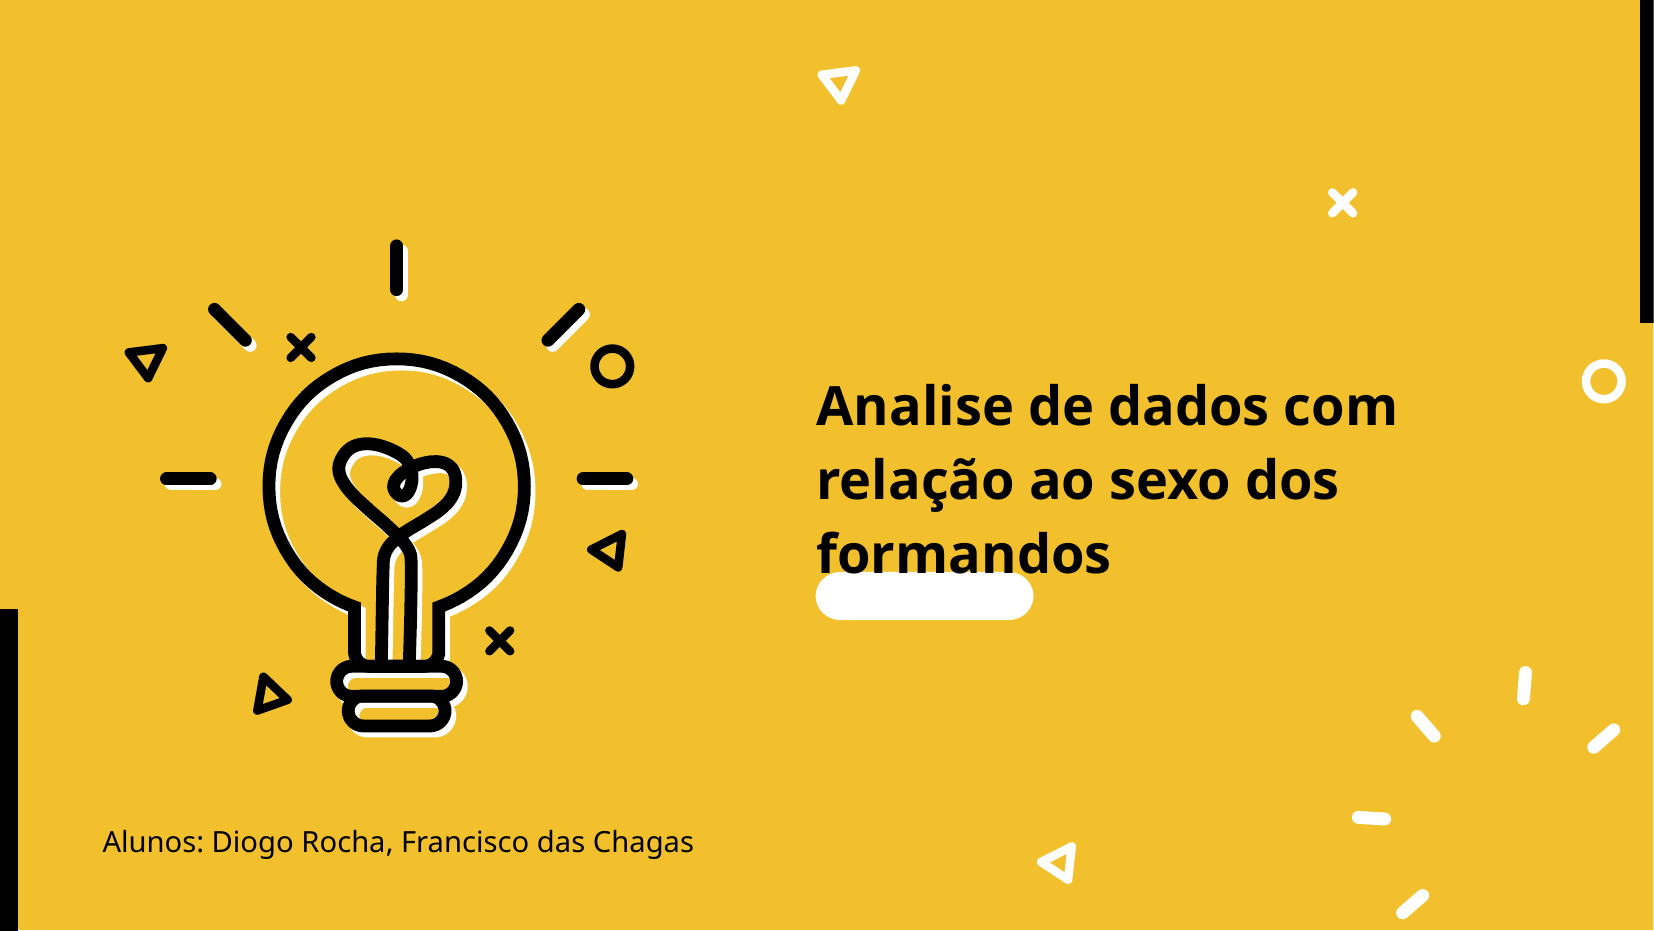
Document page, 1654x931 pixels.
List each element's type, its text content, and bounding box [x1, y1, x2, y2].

title Analise de dados com relação ao sexo dos formandos [816, 384, 1454, 574]
text_box Alunos: Diogo Rocha, Francisco das Chagas [102, 800, 763, 881]
text_box [815, 574, 1034, 621]
